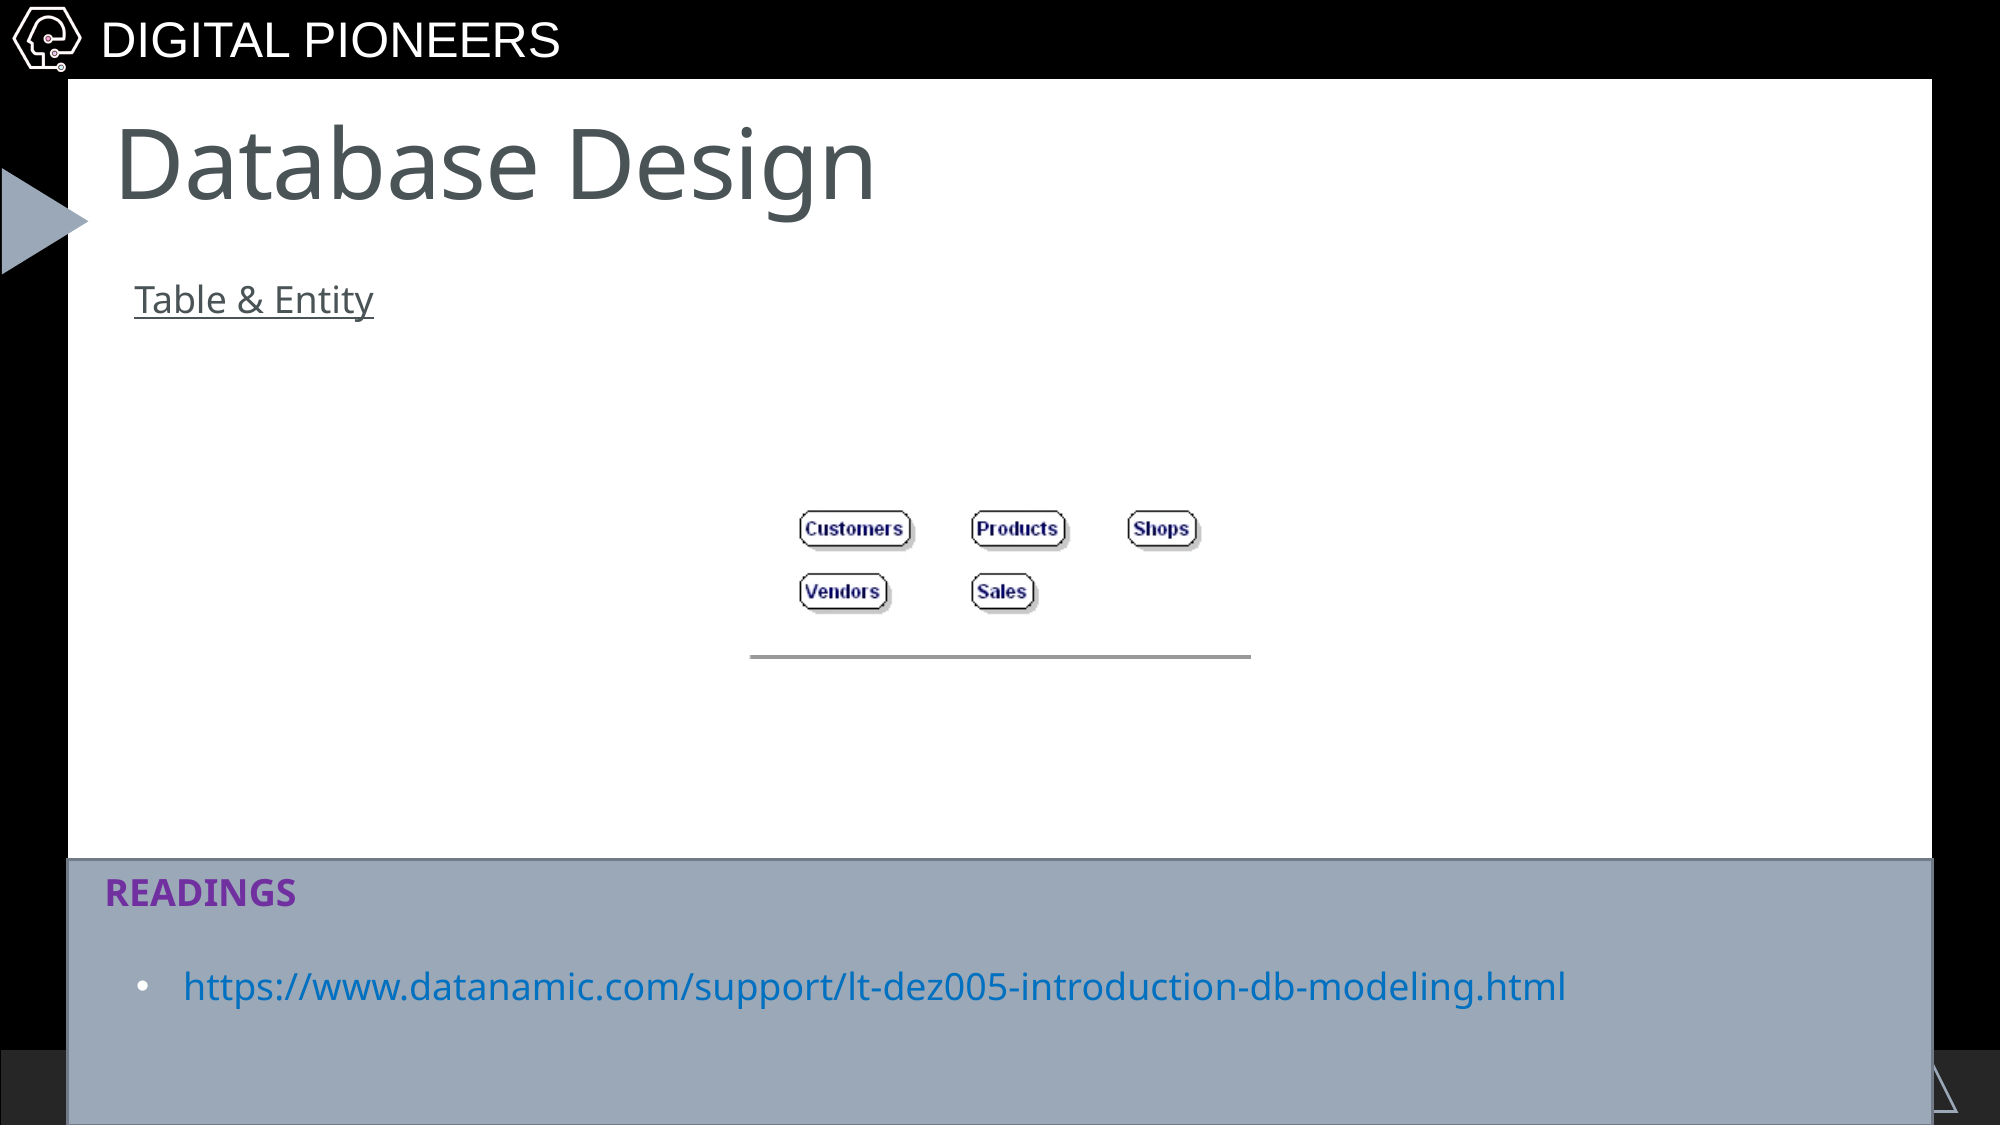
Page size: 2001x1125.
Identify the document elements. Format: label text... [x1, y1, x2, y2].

text_box DIGITAL PIONEERS [85, 0, 596, 76]
text_box Table & Entity [119, 268, 1842, 421]
picture [7, 5, 85, 73]
picture [764, 484, 1236, 641]
text_box https://www.datanamic.com/support/lt-dez005-introduction-db-modeling.html [121, 955, 1738, 1017]
text_box READINGS [89, 861, 326, 922]
text_box [68, 860, 1933, 1125]
title Database Design [98, 93, 1813, 243]
